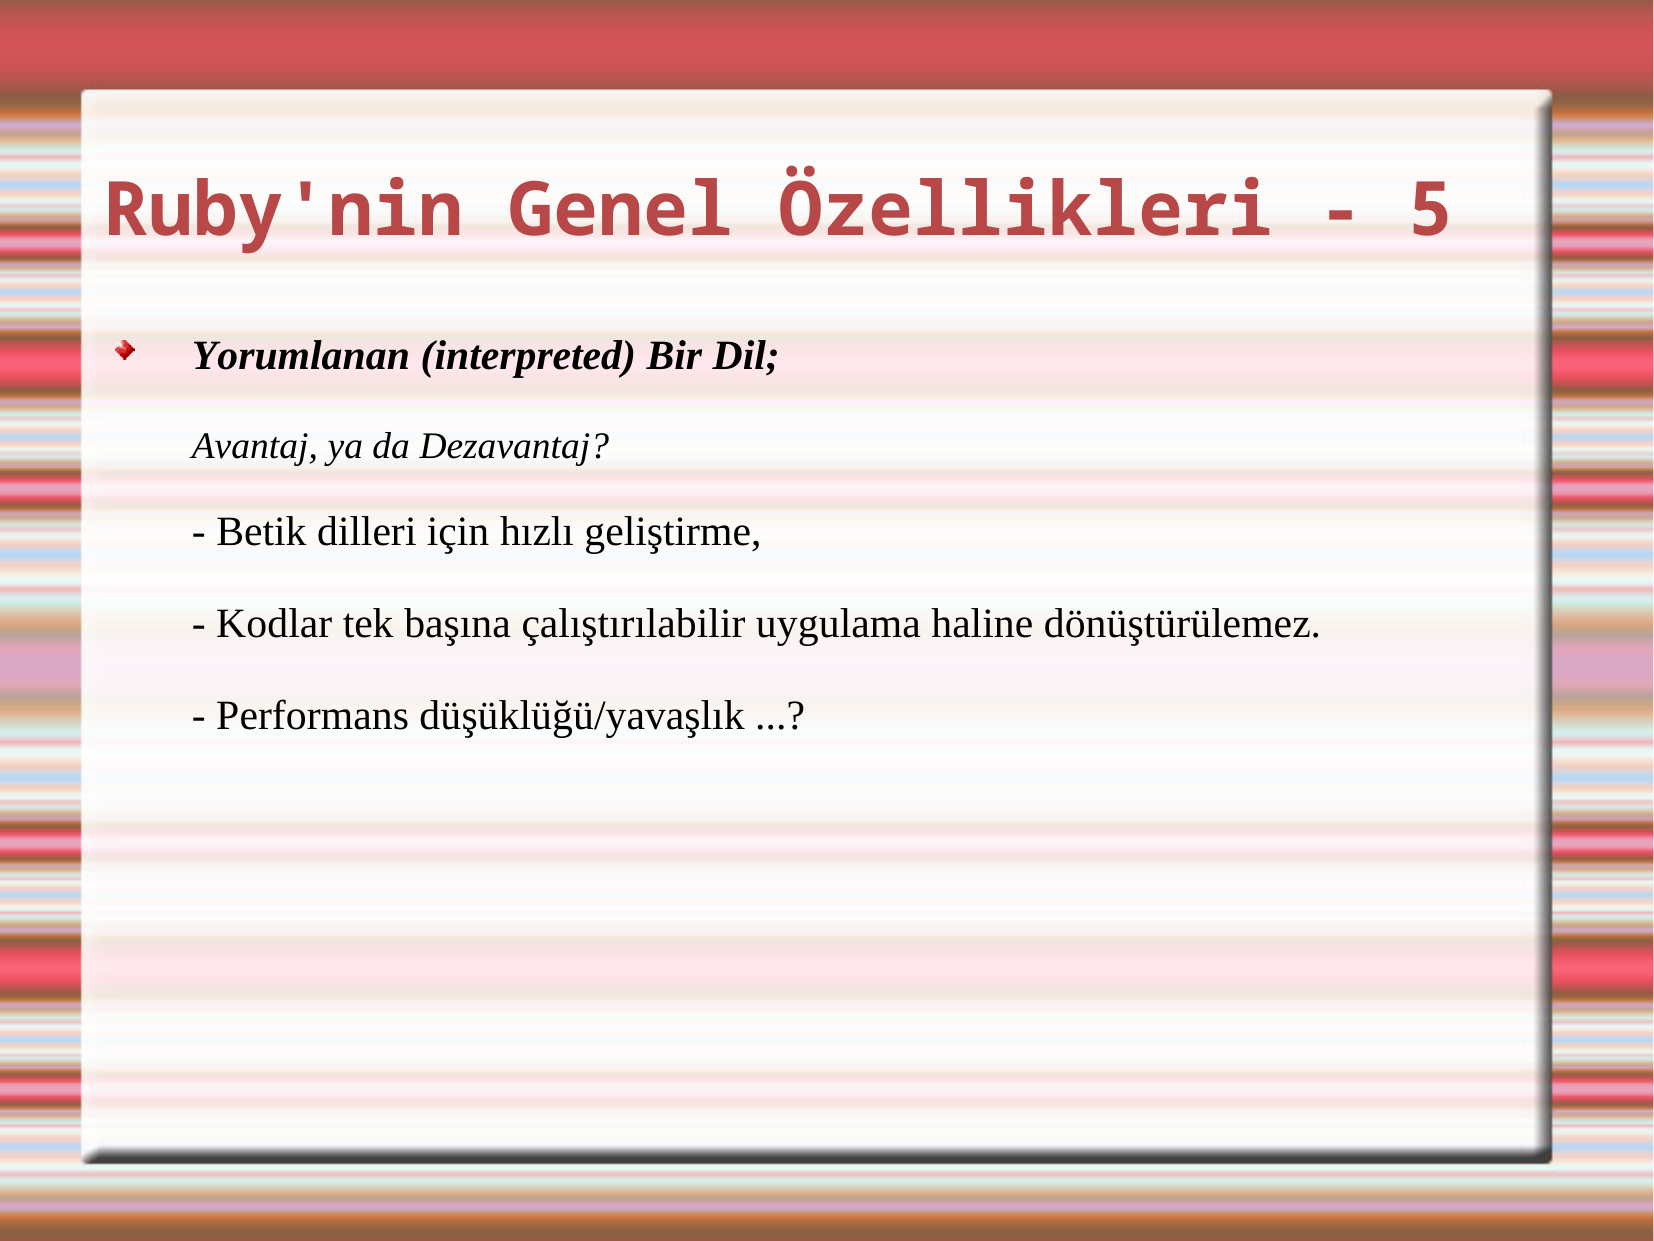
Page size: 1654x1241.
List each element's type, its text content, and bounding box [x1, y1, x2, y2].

text_box Ruby'nin Genel Özellikleri - 5 [88, 147, 1536, 249]
text_box Yorumlanan (interpreted) Bir Dil; Avantaj, ya da Dezavantaj? - Betik dilleri için hızlı geliştirme, - Kodlar tek başına çalıştırılabilir uygulama haline dönüştürülemez. - Performans düşüklüğü/yavaşlık ...? [177, 324, 1477, 747]
picture [0, 0, 1654, 1241]
